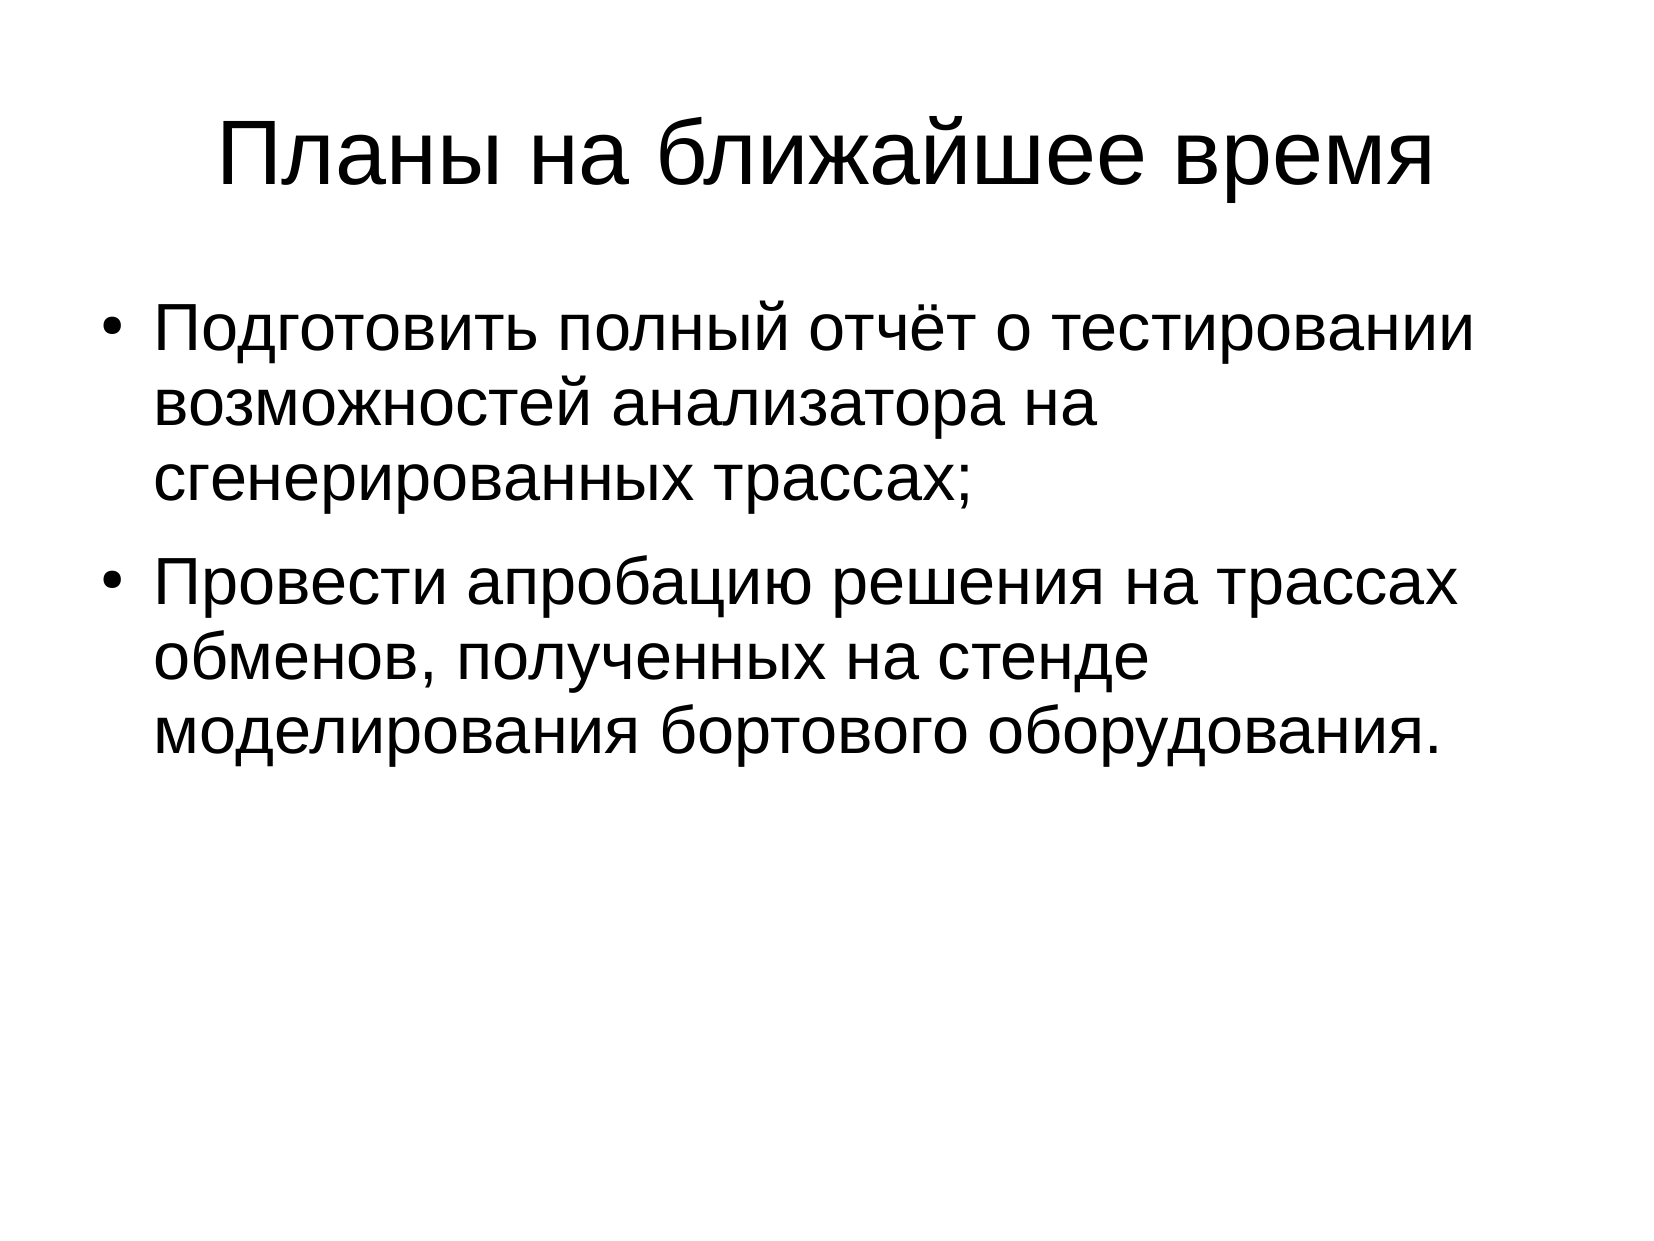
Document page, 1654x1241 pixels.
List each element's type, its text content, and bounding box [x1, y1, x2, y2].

list Подготовить полный отчёт о тестировании возможностей анализатора на сгенерированных трассах; Провести апробацию решения на трассах обменов, полученных на стенде моделирования бортового оборудования. [82, 290, 1571, 1010]
title Планы на ближайшее время [82, 49, 1571, 257]
